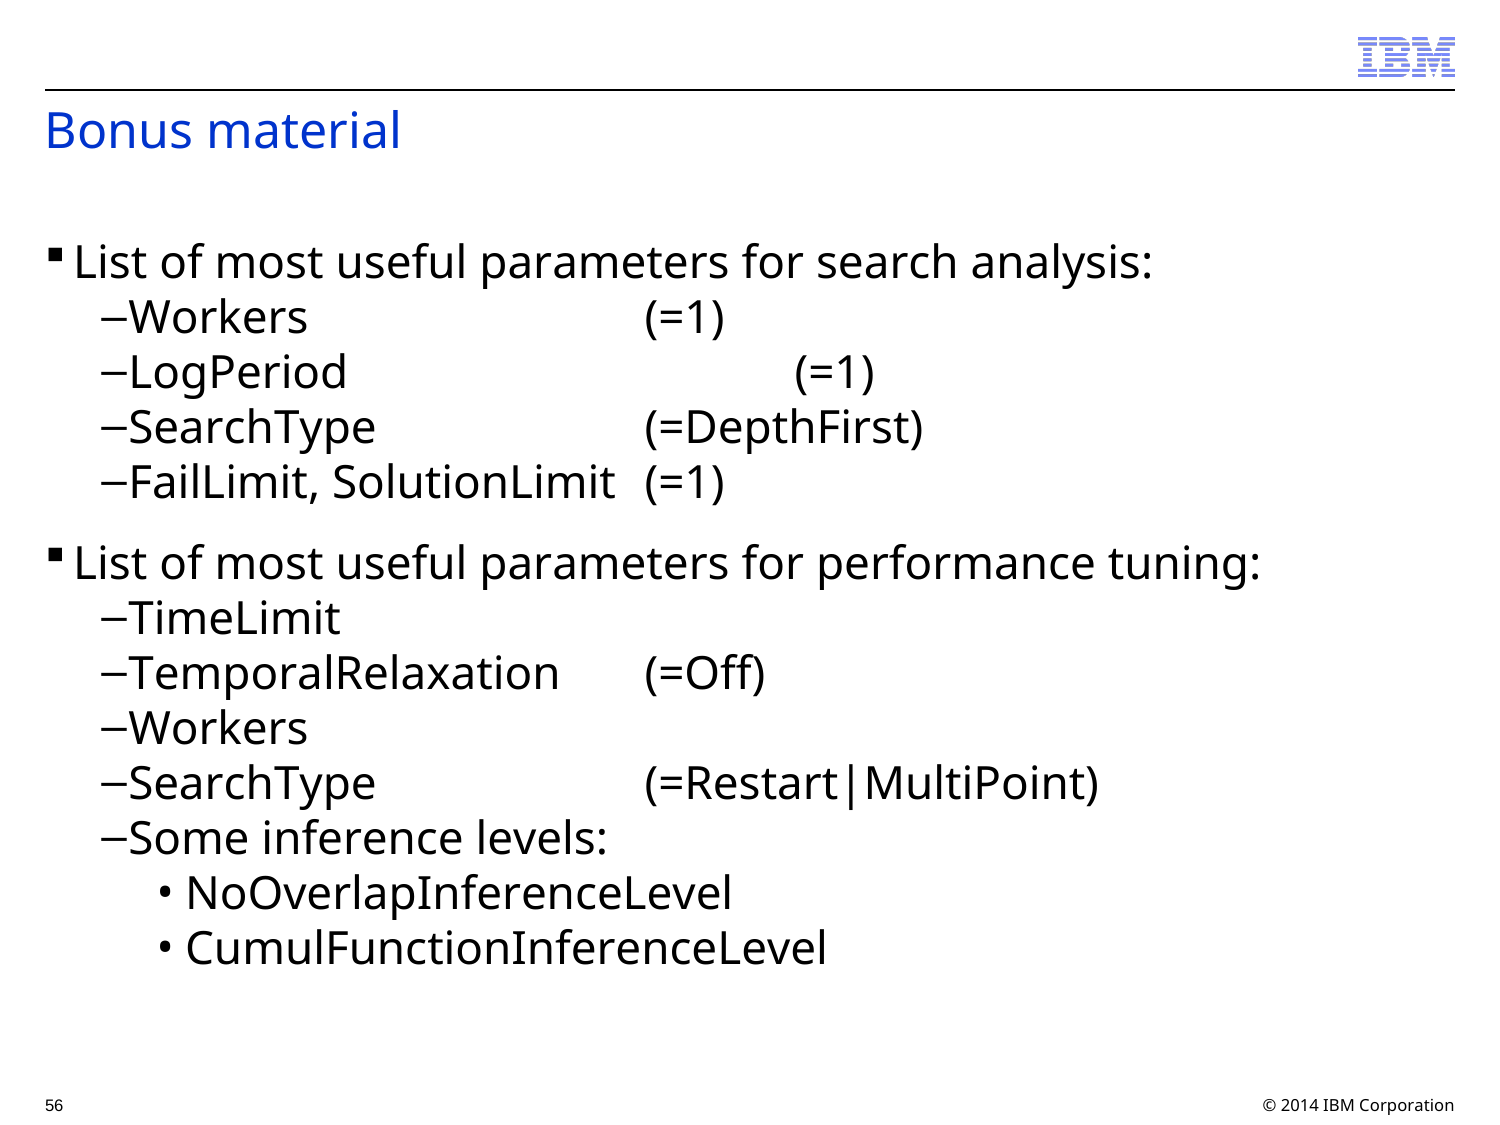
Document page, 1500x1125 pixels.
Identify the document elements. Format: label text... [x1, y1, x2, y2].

list List of most useful parameters for search analysis: Workers (=1) LogPeriod (=1) SearchType (=DepthFirst) FailLimit, SolutionLimit (=1) List of most useful parameters for performance tuning: TimeLimit TemporalRelaxation (=Off) Workers SearchType (=Restart|MultiPoint) Some inference levels: NoOverlapInferenceLevel CumulFunctionInferenceLevel [29, 224, 1426, 1111]
title Bonus material [29, 97, 1500, 203]
picture [1358, 37, 1455, 77]
